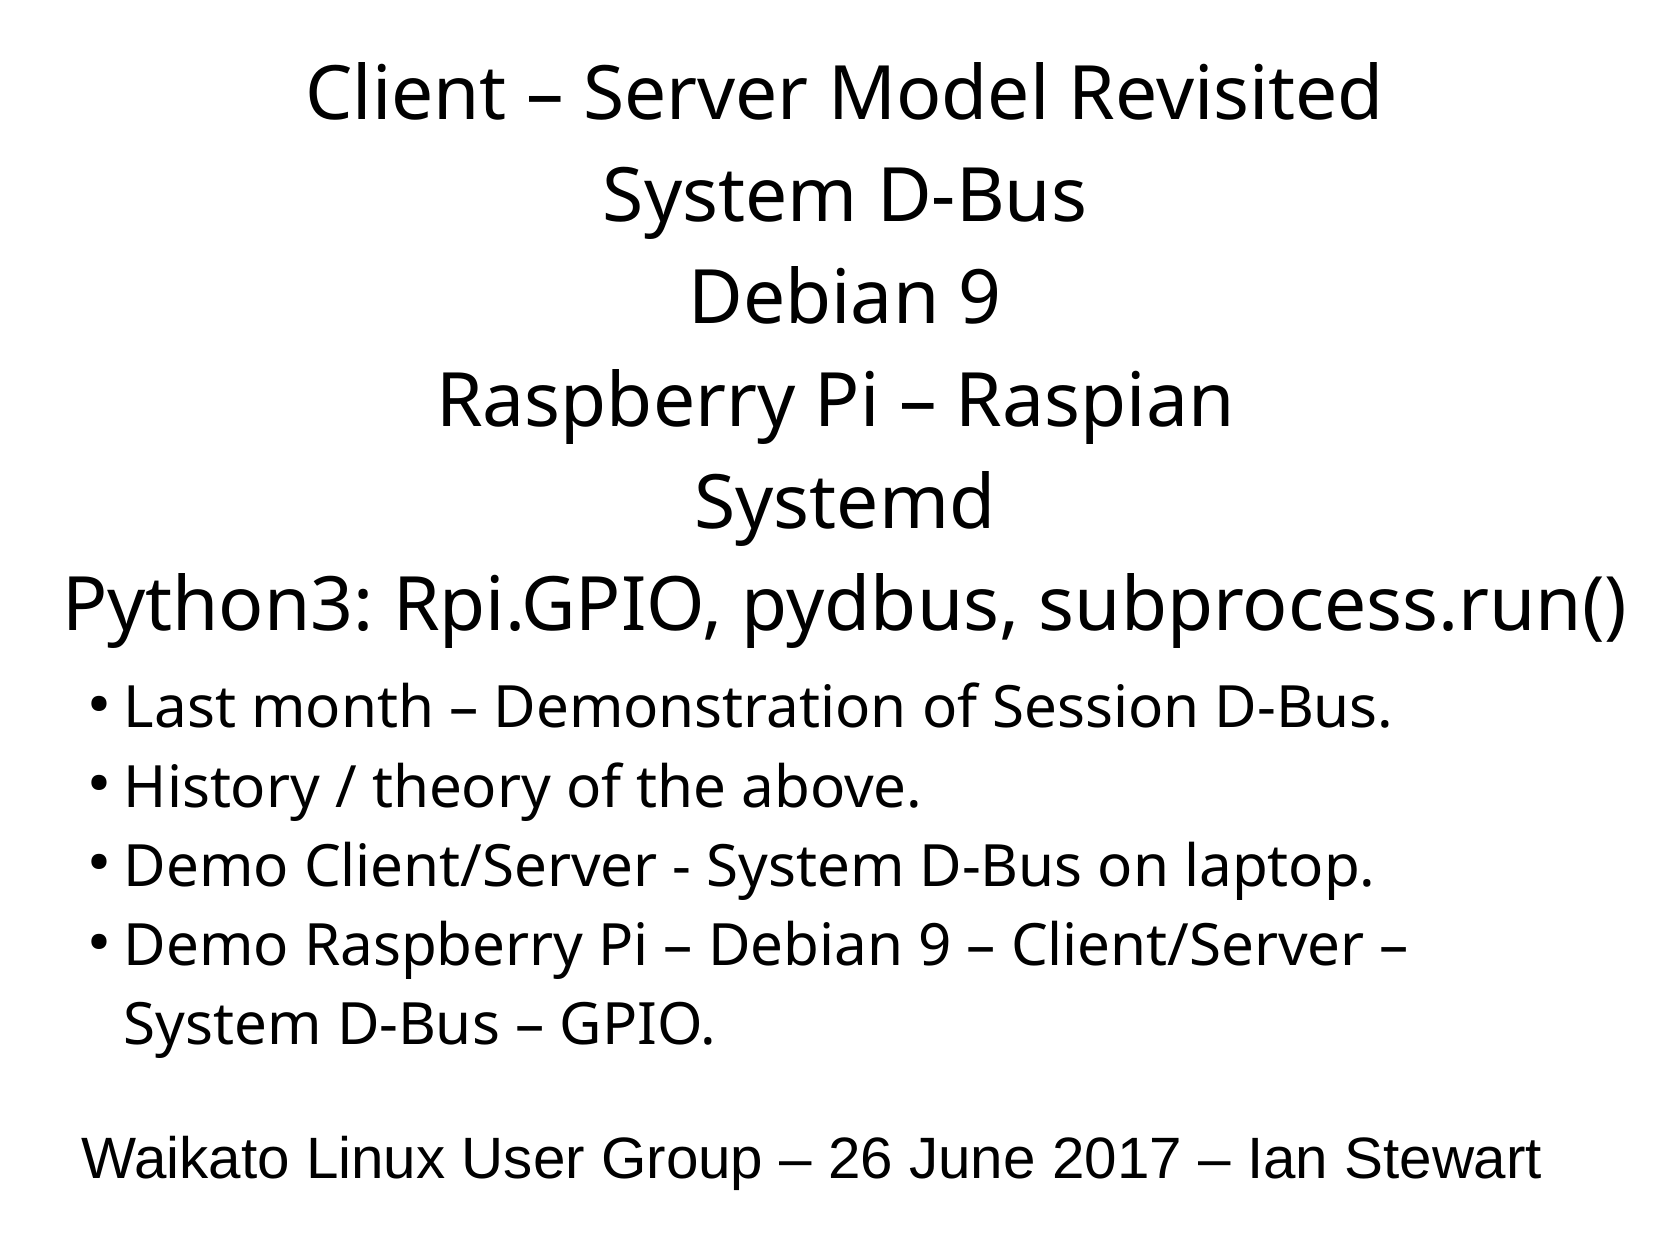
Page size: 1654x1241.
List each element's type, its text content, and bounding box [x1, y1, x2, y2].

subtitle Waikato Linux User Group – 26 June 2017 – Ian Stewart [68, 1105, 1557, 1211]
title Client – Server Model Revisited System D-Bus Debian 9 Raspberry Pi – Raspian Systemd Python3: Rpi.GPIO, pydbus, subprocess.run() [59, 32, 1631, 660]
text_box Last month – Demonstration of Session D-Bus. History / theory of the above. Demo Client/Server - System D-Bus on laptop. Demo Raspberry Pi – Debian 9 – Client/Server – System D-Bus – GPIO. [73, 687, 1606, 1040]
